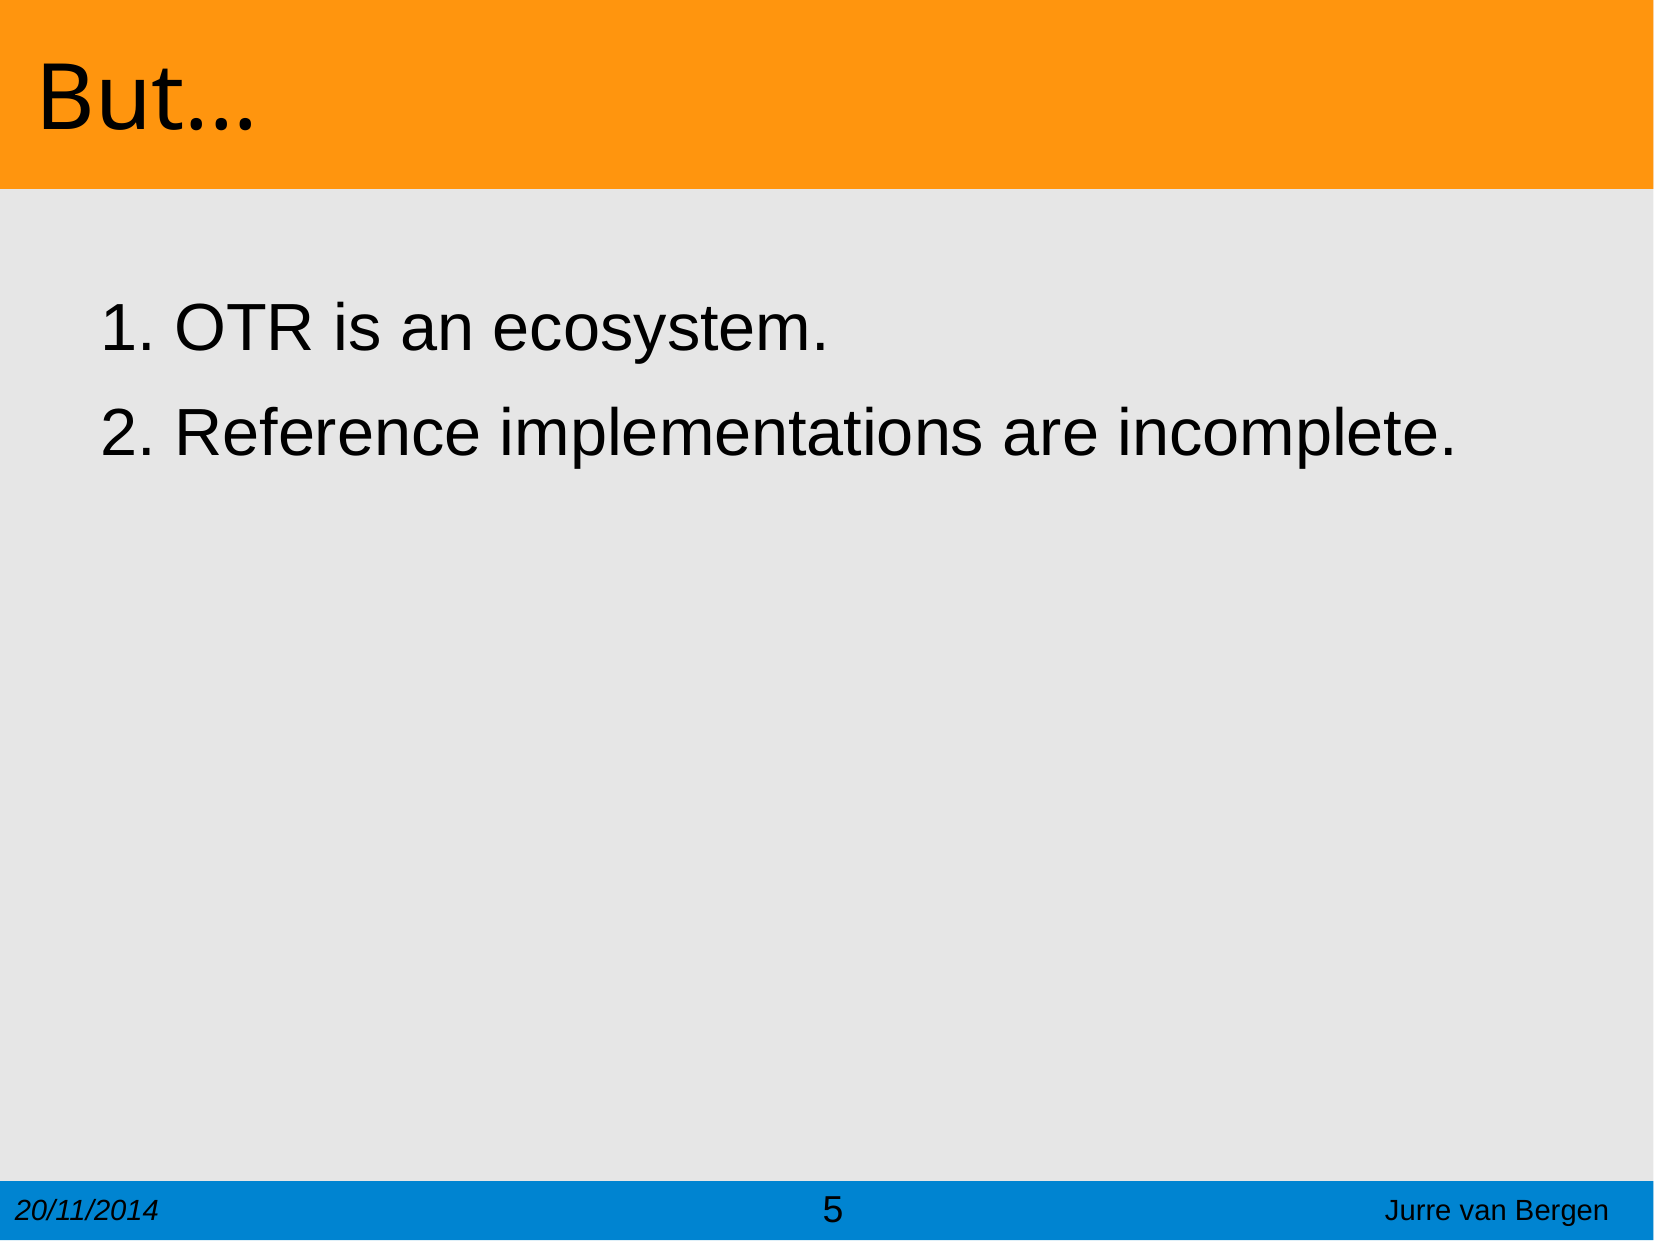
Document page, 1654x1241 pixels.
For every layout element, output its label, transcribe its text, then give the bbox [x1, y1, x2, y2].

title But... [35, 0, 1185, 189]
list OTR is an ecosystem. Reference implementations are incomplete. [82, 290, 1571, 1010]
